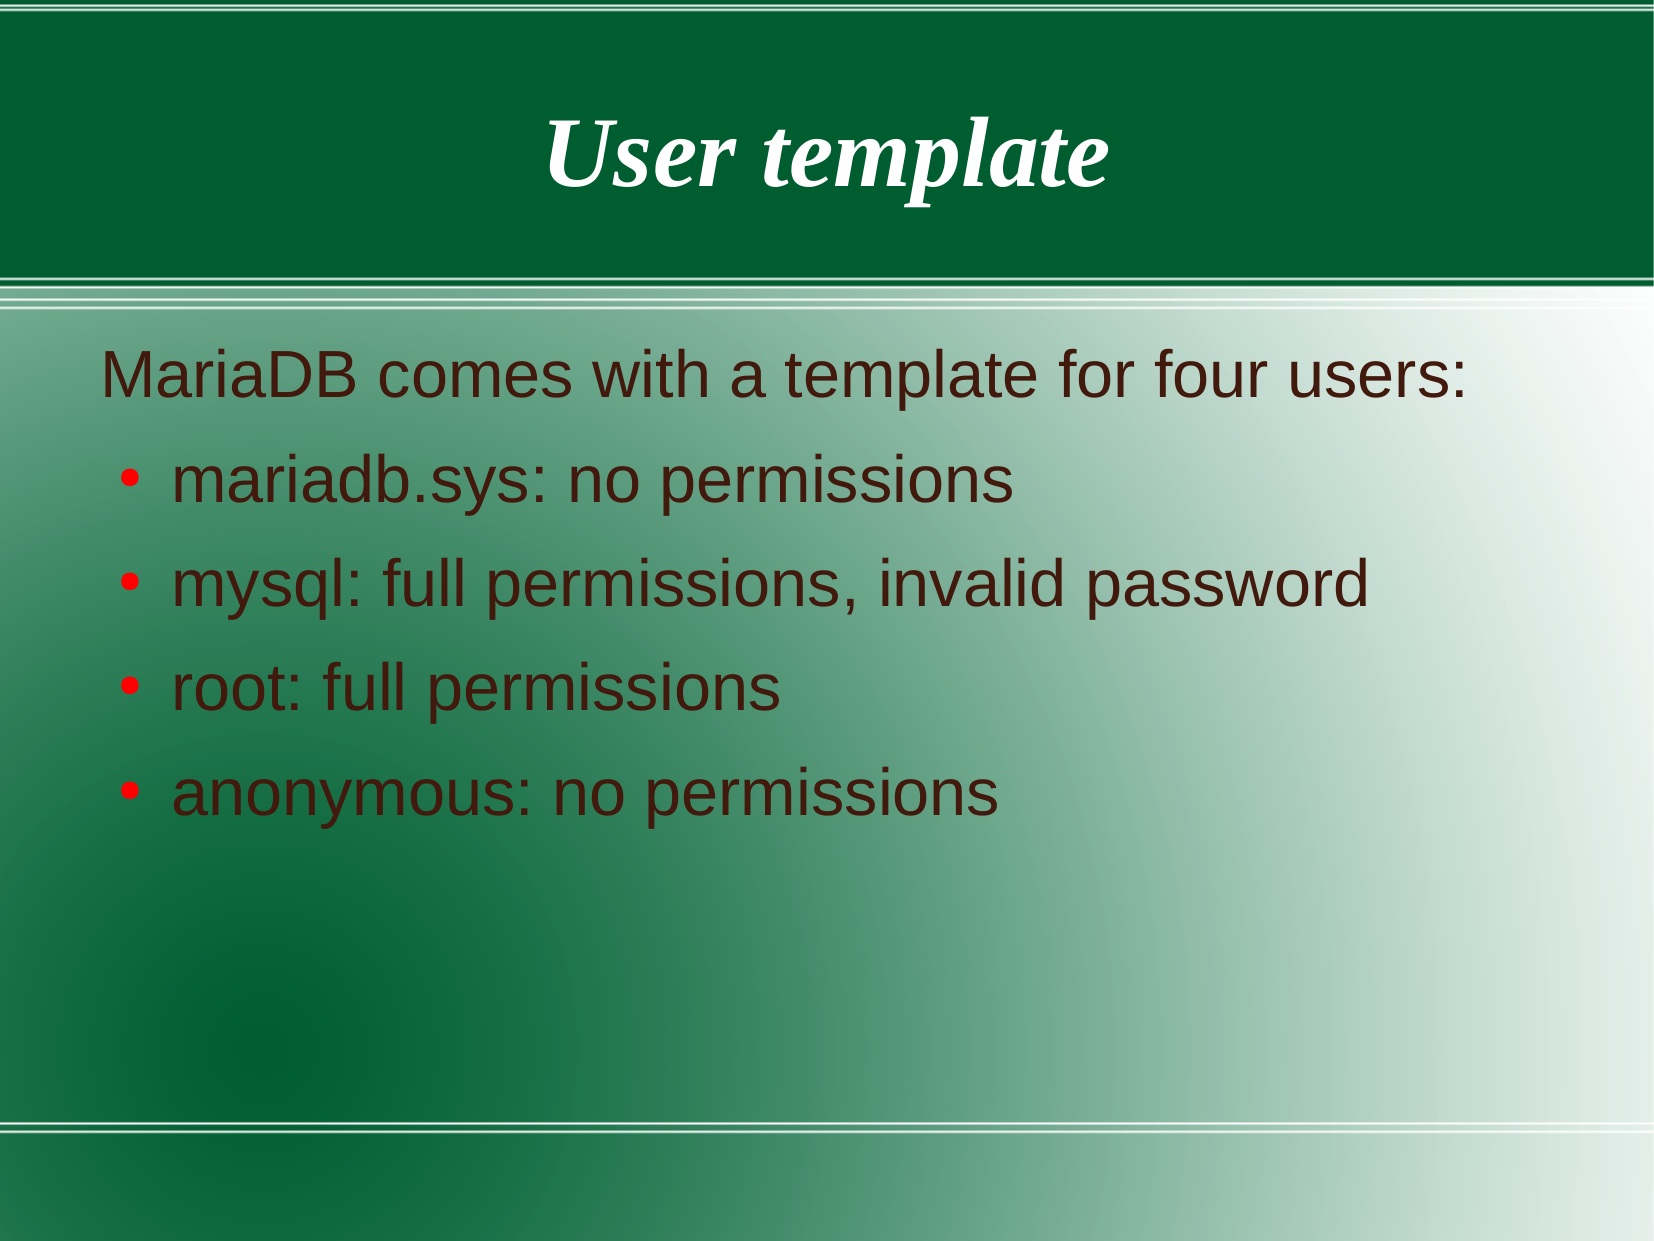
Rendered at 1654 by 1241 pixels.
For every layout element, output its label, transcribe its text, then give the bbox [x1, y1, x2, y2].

title User template [82, 49, 1571, 257]
list MariaDB comes with a template for four users: mariadb.sys: no permissions mysql: full permissions, invalid password root: full permissions anonymous: no permissions [82, 337, 1571, 1057]
picture [0, 0, 1654, 1241]
